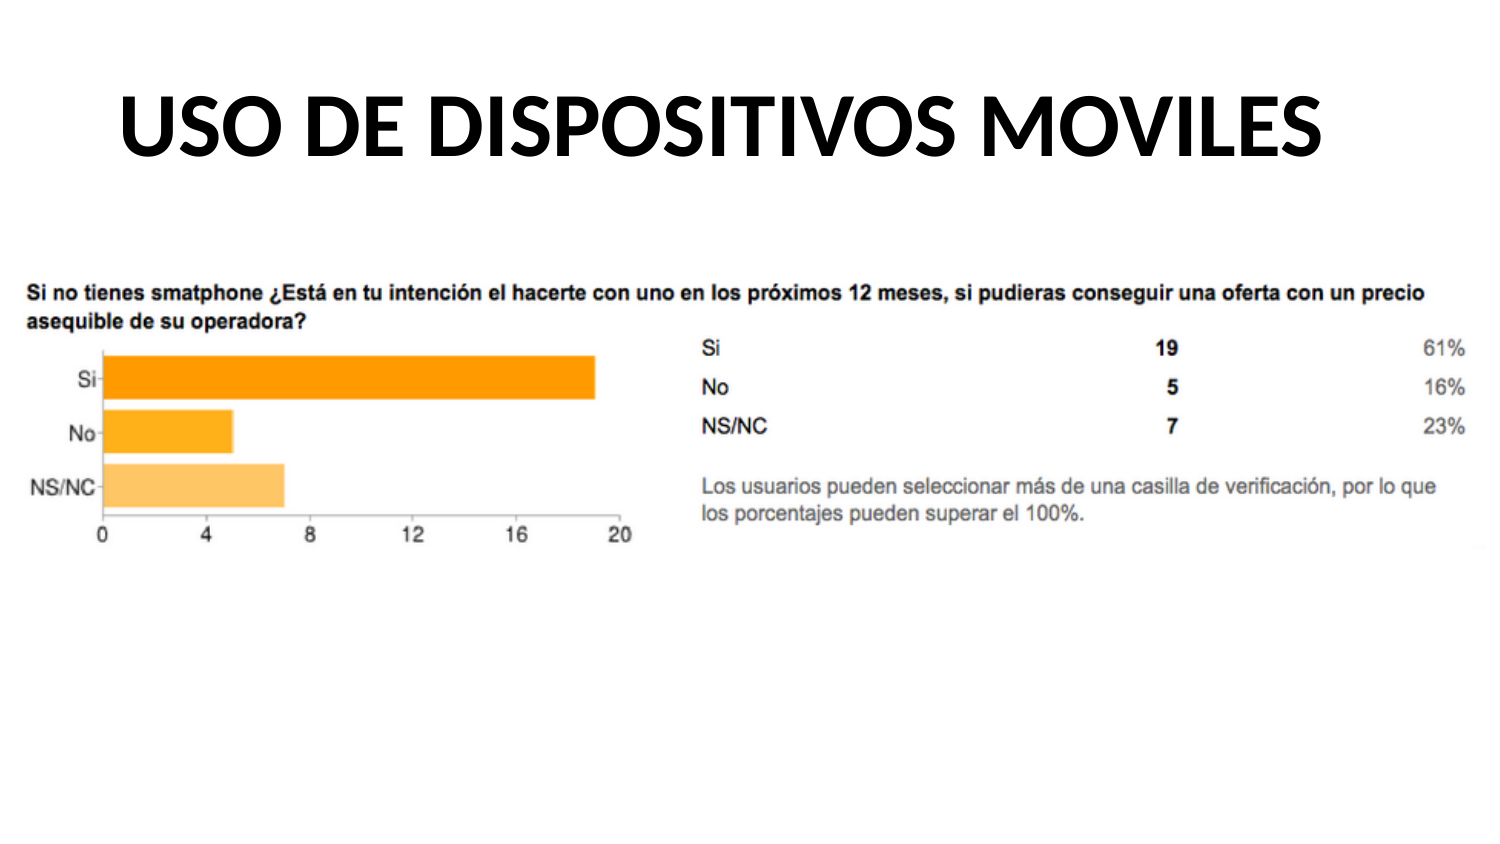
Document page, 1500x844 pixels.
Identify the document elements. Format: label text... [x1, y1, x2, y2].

picture [15, 254, 1486, 549]
title USO DE DISPOSITIVOS MOVILES [103, 44, 1397, 208]
